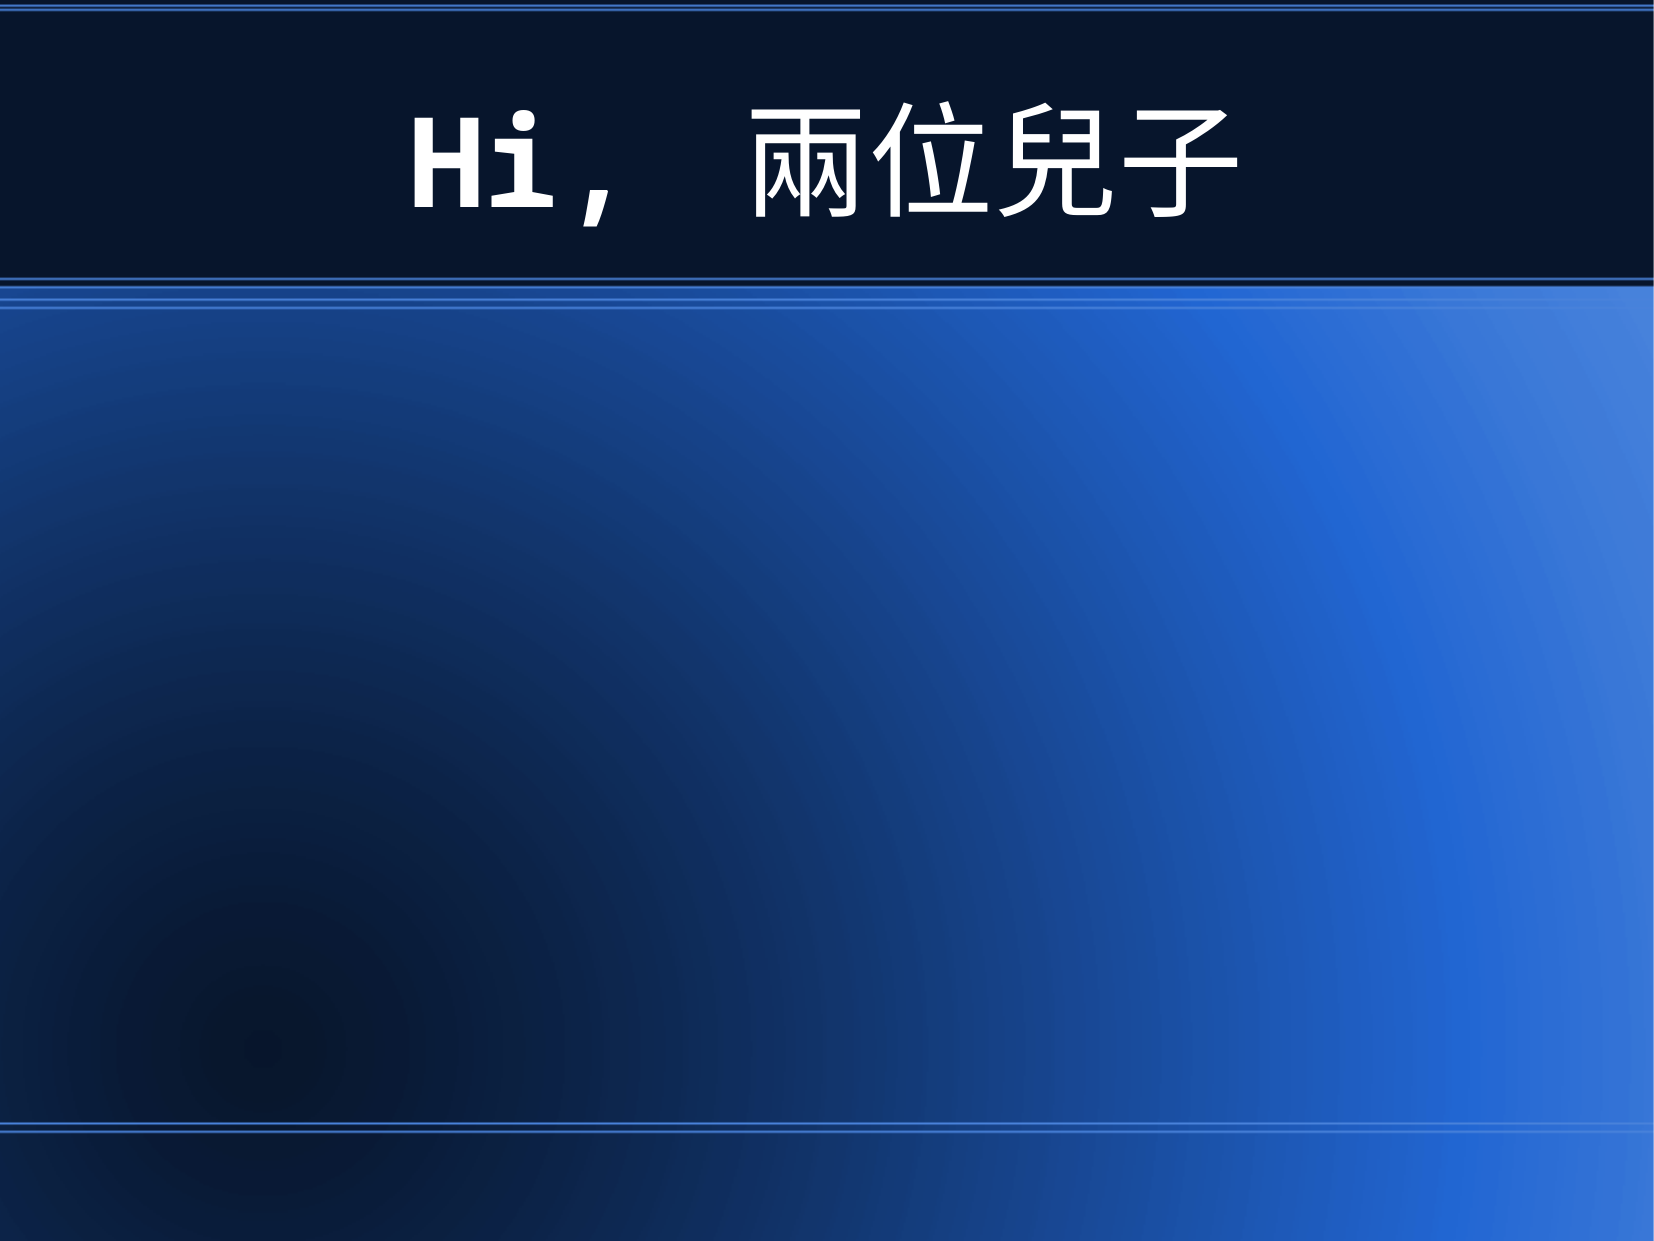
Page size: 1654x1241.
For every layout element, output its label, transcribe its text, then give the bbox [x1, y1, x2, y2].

picture [0, 0, 1654, 1241]
title Hi, 兩位兒子 [82, 49, 1571, 257]
